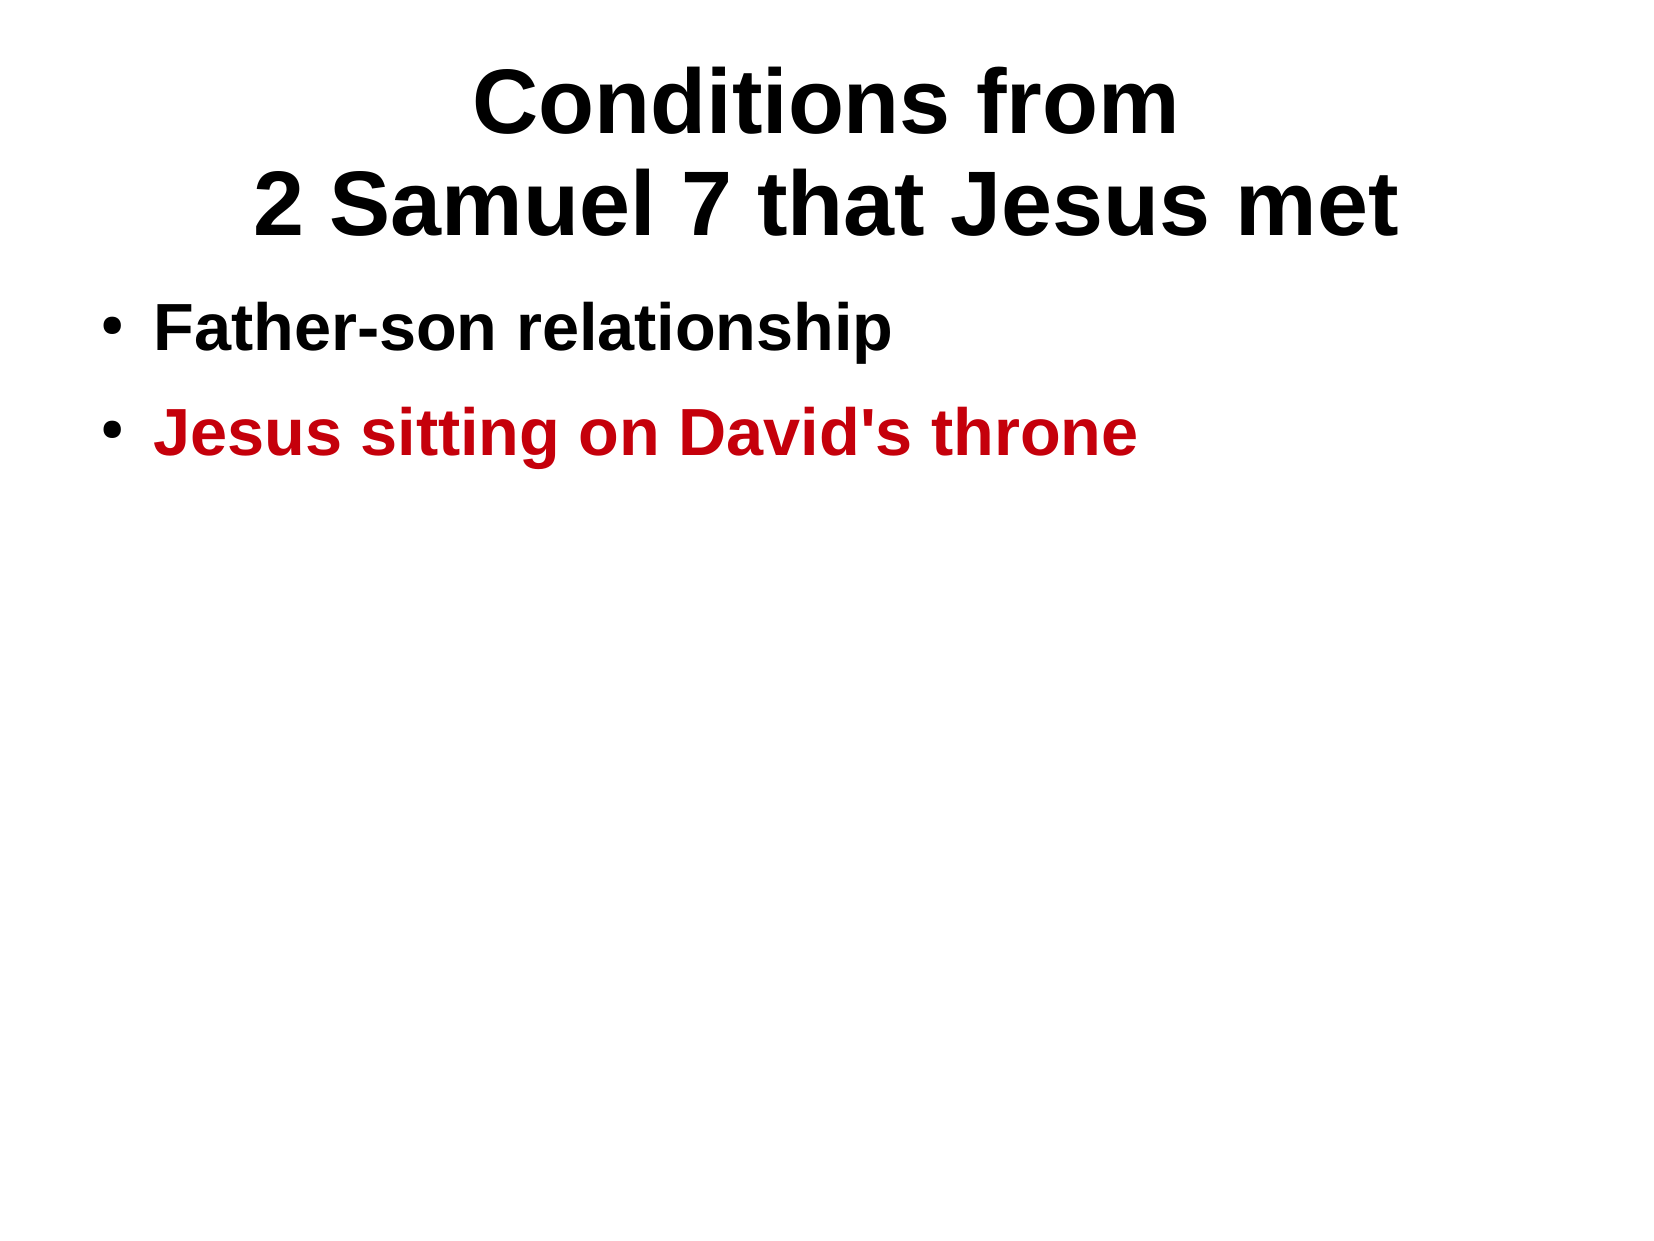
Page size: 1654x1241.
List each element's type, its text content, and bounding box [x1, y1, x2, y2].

title Conditions from 2 Samuel 7 that Jesus met [82, 49, 1571, 257]
list Father-son relationship Jesus sitting on David's throne [82, 290, 1571, 1109]
